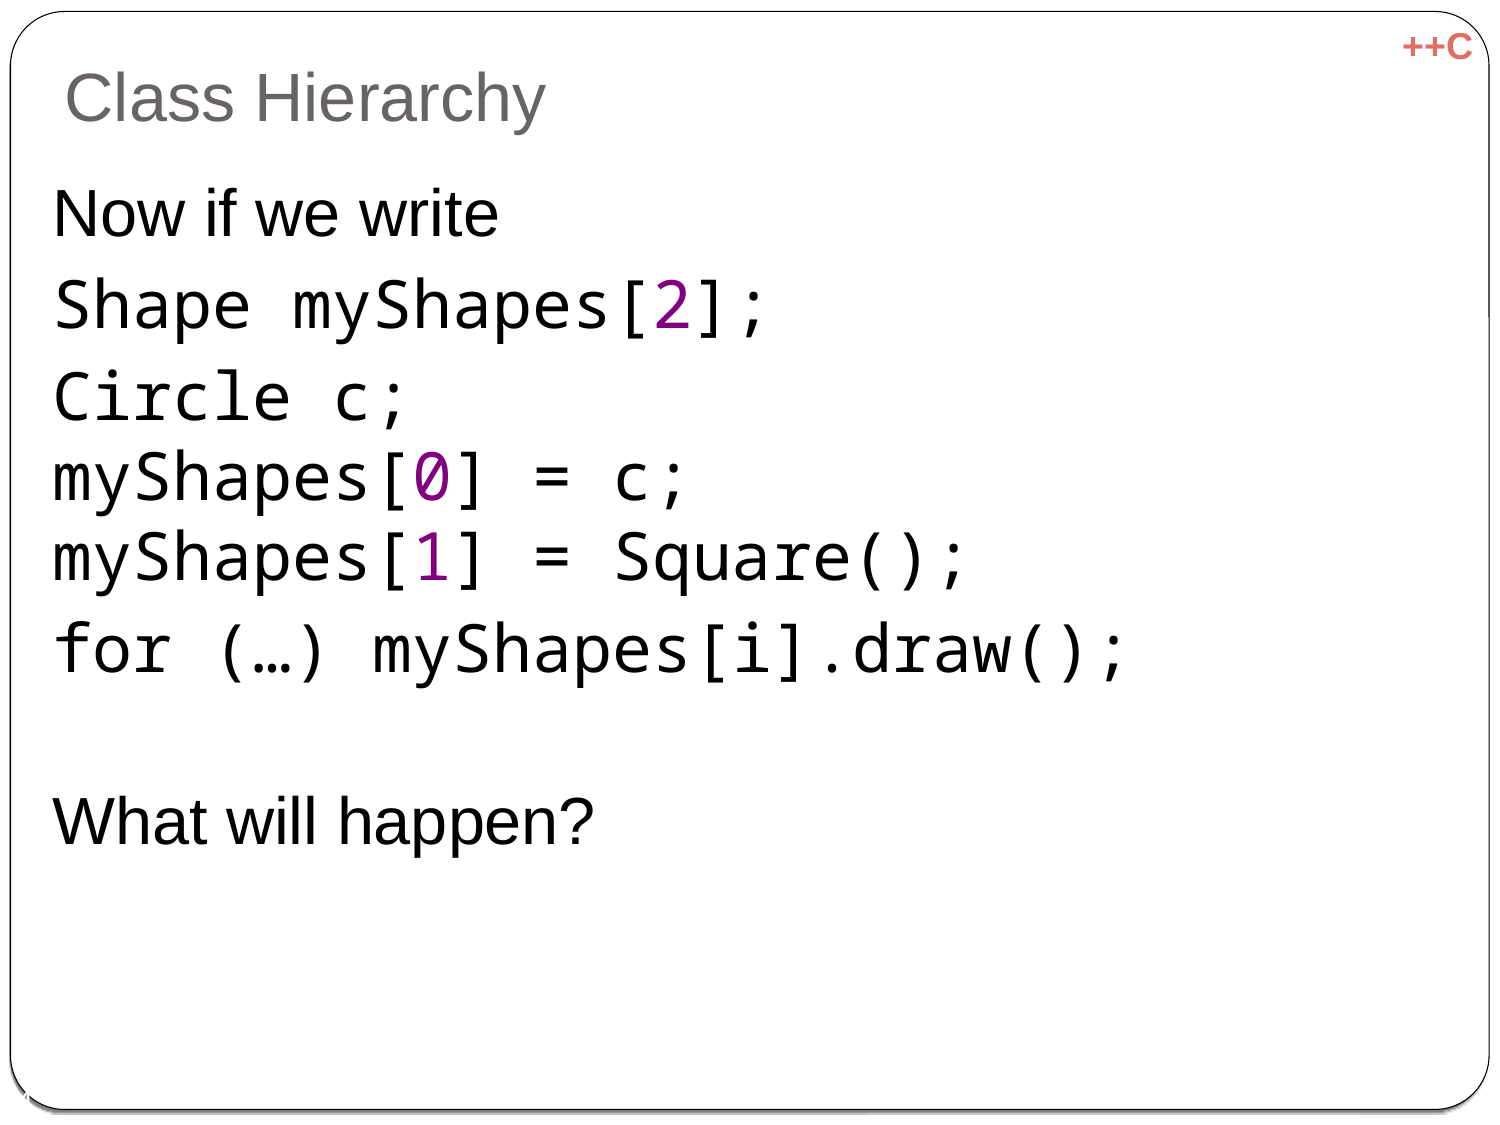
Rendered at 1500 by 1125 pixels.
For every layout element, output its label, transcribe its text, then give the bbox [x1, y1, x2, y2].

list Now if we write Shape myShapes[2]; Circle c; myShapes[0] = c; myShapes[1] = Square(); for (…) myShapes[i].draw(); What will happen? [37, 162, 1463, 1088]
title Class Hierarchy [50, 45, 1450, 150]
slide_number <number> [0, 1074, 50, 1125]
